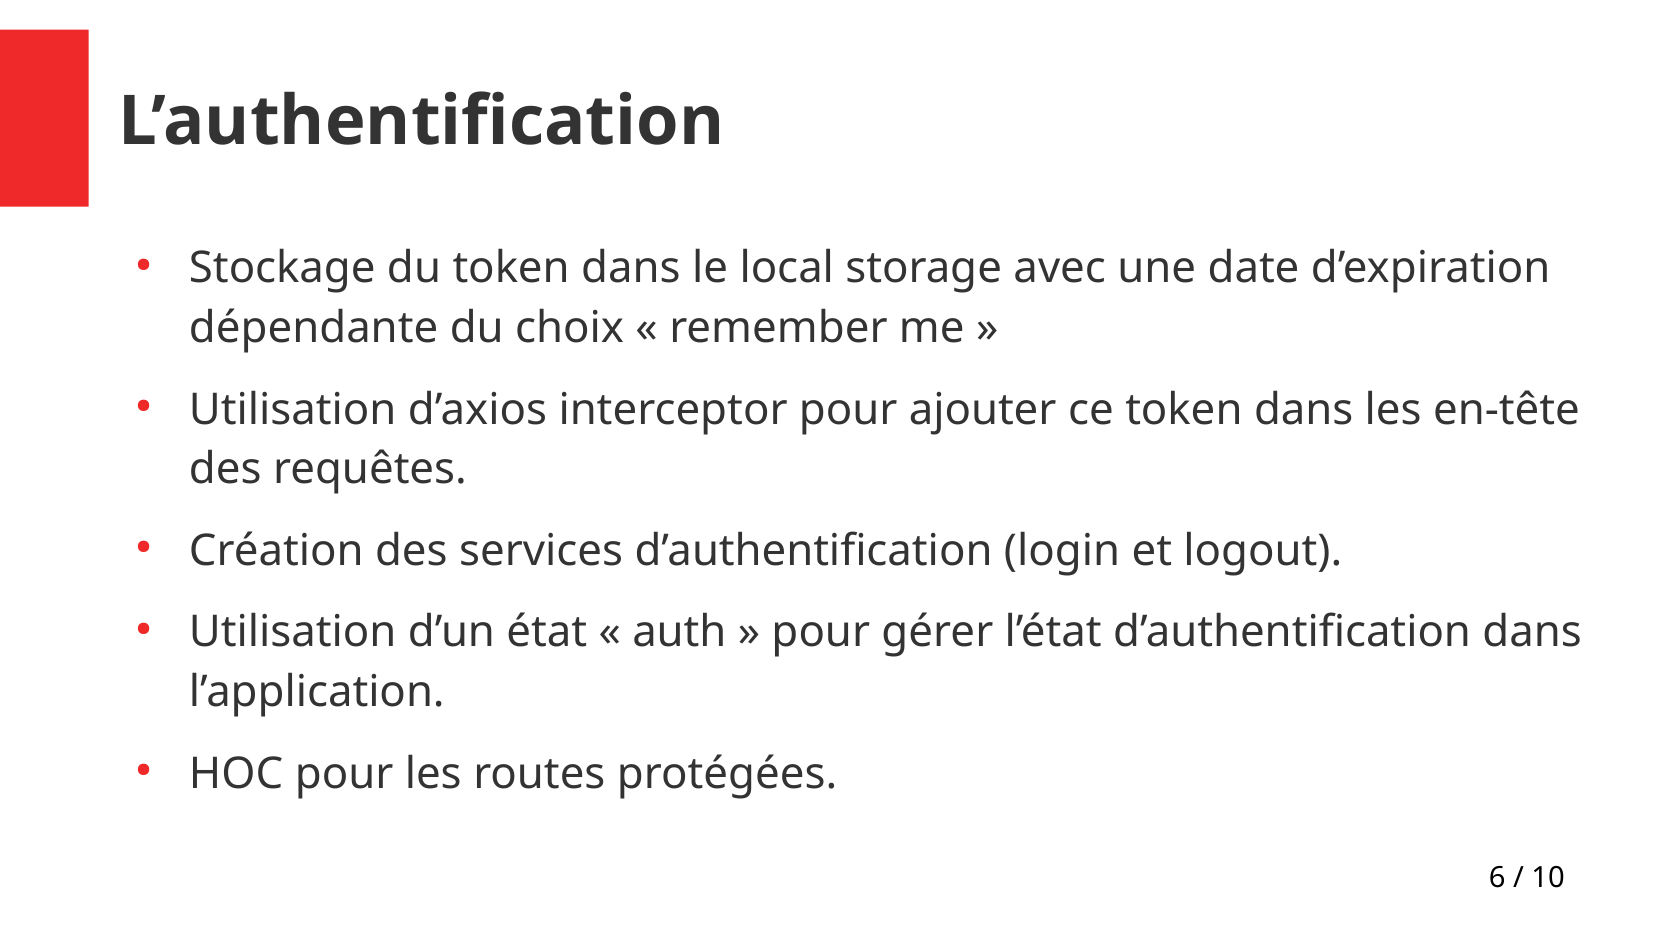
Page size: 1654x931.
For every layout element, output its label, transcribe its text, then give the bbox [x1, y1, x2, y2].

title L’authentification [118, 29, 1595, 207]
list Stockage du token dans le local storage avec une date d’expiration dépendante du choix « remember me » Utilisation d’axios interceptor pour ajouter ce token dans les en-tête des requêtes. Création des services d’authentification (login et logout). Utilisation d’un état « auth » pour gérer l’état d’authentification dans l’application. HOC pour les routes protégées. [118, 236, 1595, 798]
